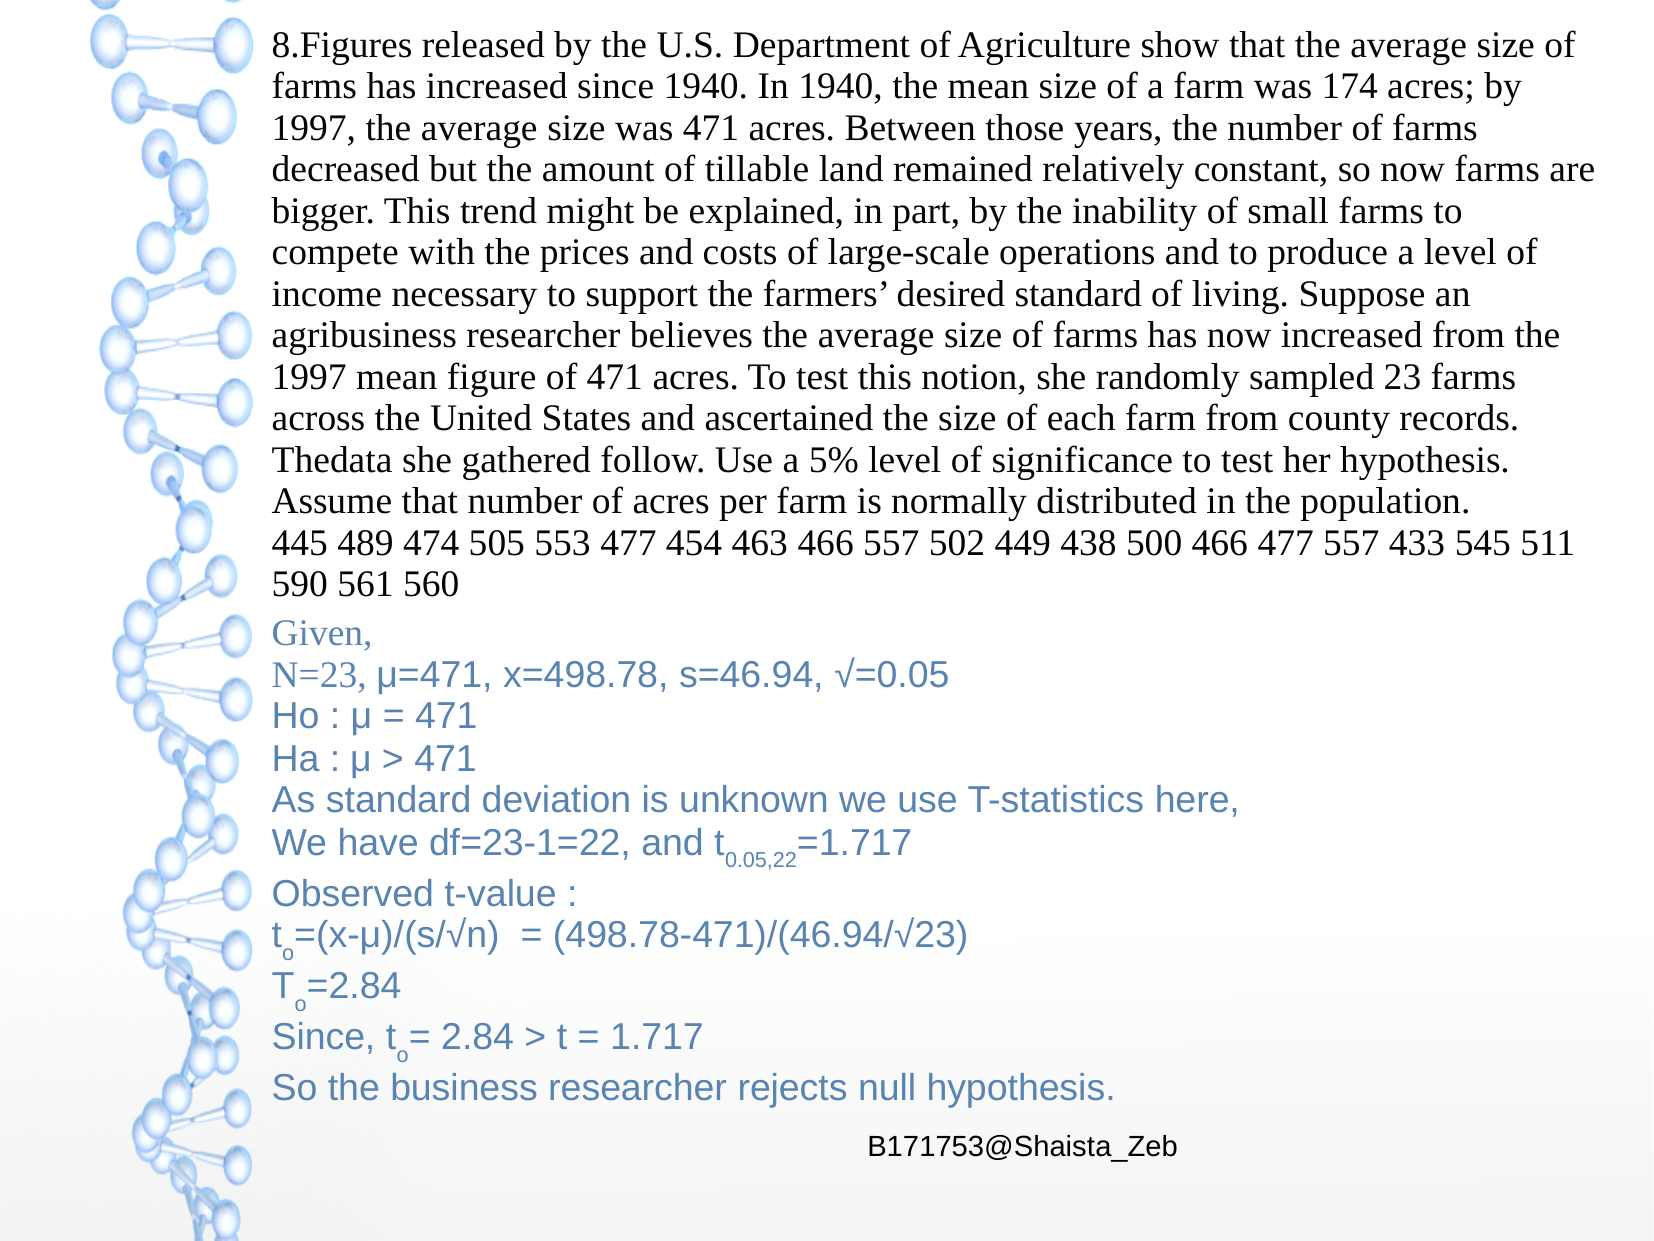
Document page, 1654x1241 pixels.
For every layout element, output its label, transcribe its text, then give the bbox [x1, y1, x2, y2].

title 8.Figures released by the U.S. Department of Agriculture show that the average size of farms has increased since 1940. In 1940, the mean size of a farm was 174 acres; by 1997, the average size was 471 acres. Between those years, the number of farms decreased but the amount of tillable land remained relatively constant, so now farms are bigger. This trend might be explained, in part, by the inability of small farms to compete with the prices and costs of large-scale operations and to produce a level of income necessary to support the farmers’ desired standard of living. Suppose an agribusiness researcher believes the average size of farms has now increased from the 1997 mean figure of 471 acres. To test this notion, she randomly sampled 23 farms across the United States and ascertained the size of each farm from county records. Thedata she gathered follow. Use a 5% level of significance to test her hypothesis. Assume that number of acres per farm is normally distributed in the population. 445 489 474 505 553 477 454 463 466 557 502 449 438 500 466 477 557 433 545 511 590 561 560 [271, 23, 1601, 605]
subtitle Given, N=23, μ=471, x=498.78, s=46.94, √=0.05 Ho : μ = 471 Ha : μ > 471 As standard deviation is unknown we use T-statistics here, We have df=23-1=22, and t0.05,22=1.717 Observed t-value : to=(x-μ)/(s/√n) = (498.78-471)/(46.94/√23) To=2.84 Since, to= 2.84 > t = 1.717 So the business researcher rejects null hypothesis. [271, 611, 1601, 1170]
picture [0, 0, 1654, 1241]
